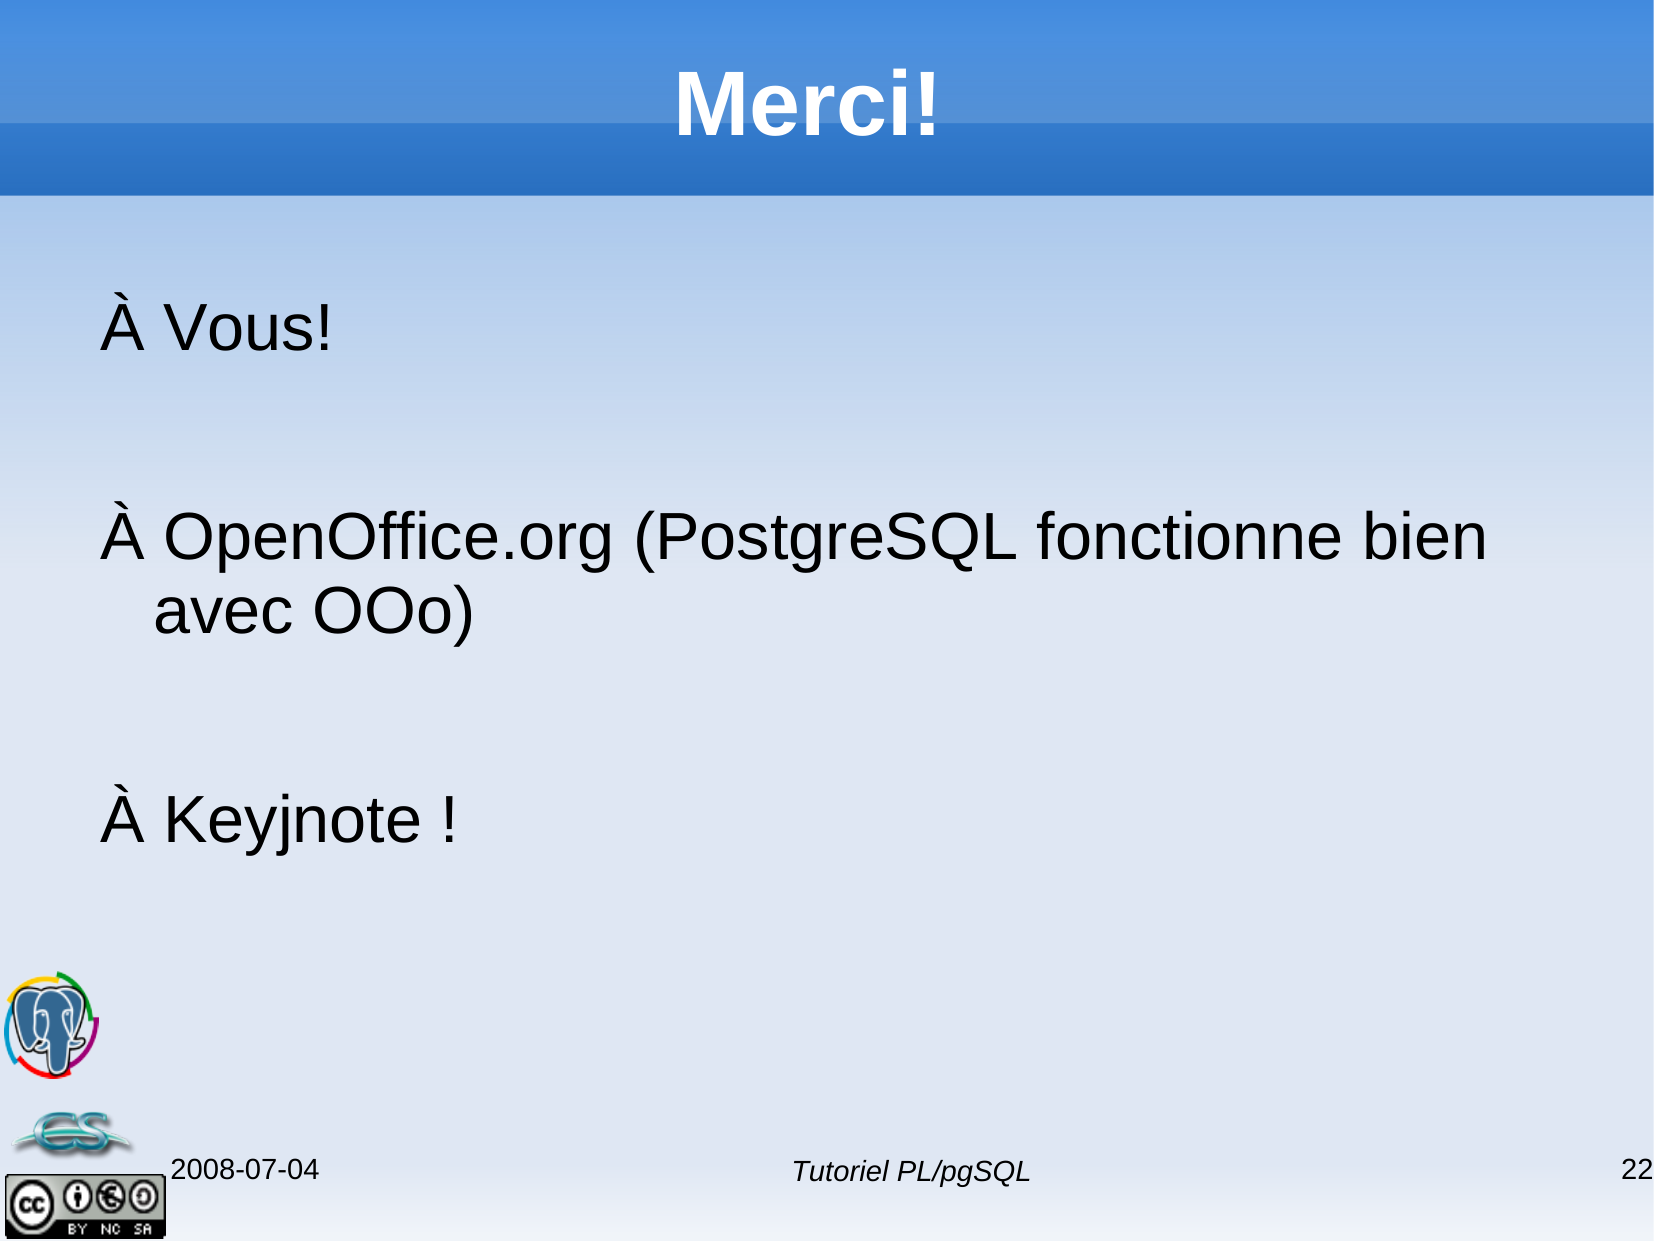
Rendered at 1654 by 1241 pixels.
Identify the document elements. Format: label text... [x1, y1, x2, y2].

title Merci! [76, 0, 1565, 208]
picture [0, 0, 1654, 1241]
list À Vous! À OpenOffice.org (PostgreSQL fonctionne bien avec OOo) À Keyjnote ! [82, 290, 1571, 1109]
